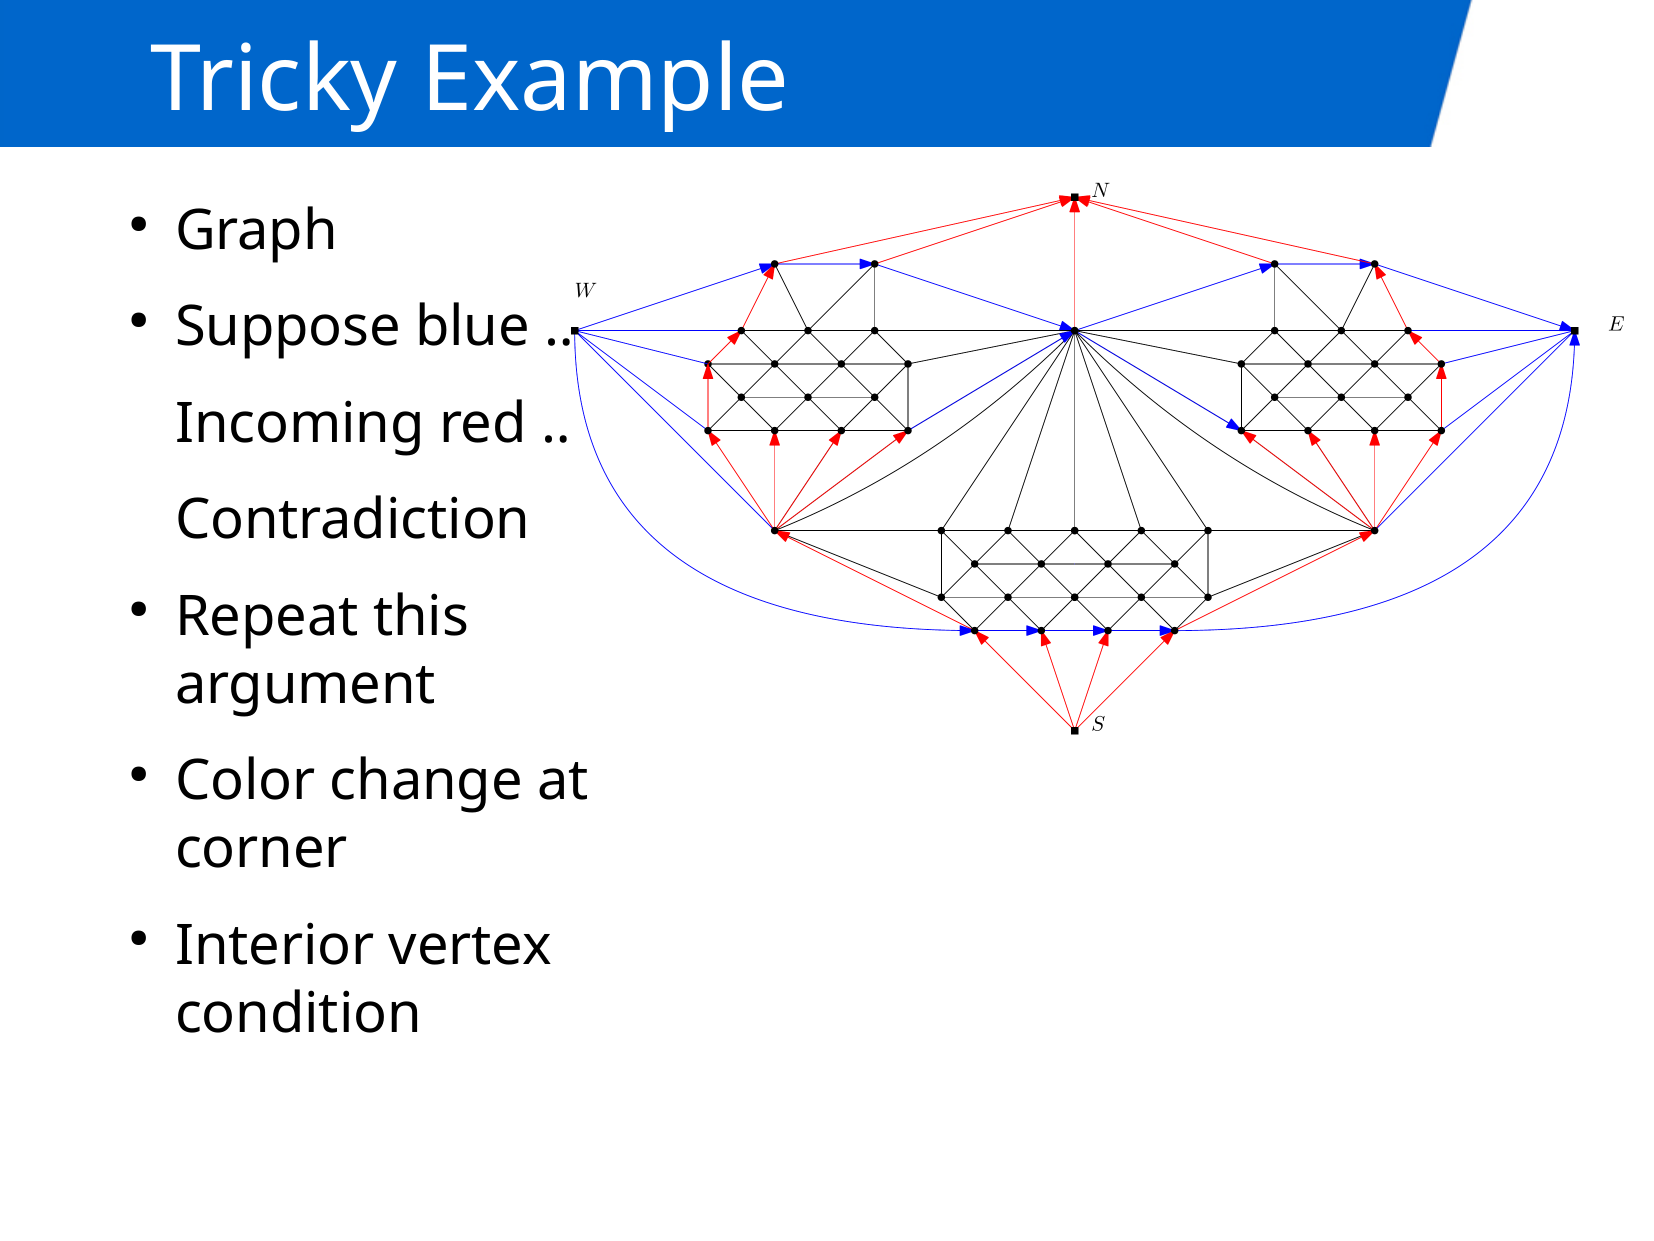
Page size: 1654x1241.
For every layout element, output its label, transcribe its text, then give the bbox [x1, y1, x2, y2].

picture [0, 0, 1474, 147]
title Tricky Example [150, 15, 1456, 136]
list Graph Suppose blue … Incoming red … Contradiction Repeat this argument Color change at corner Interior vertex condition [113, 195, 601, 1118]
picture [570, 181, 1625, 736]
